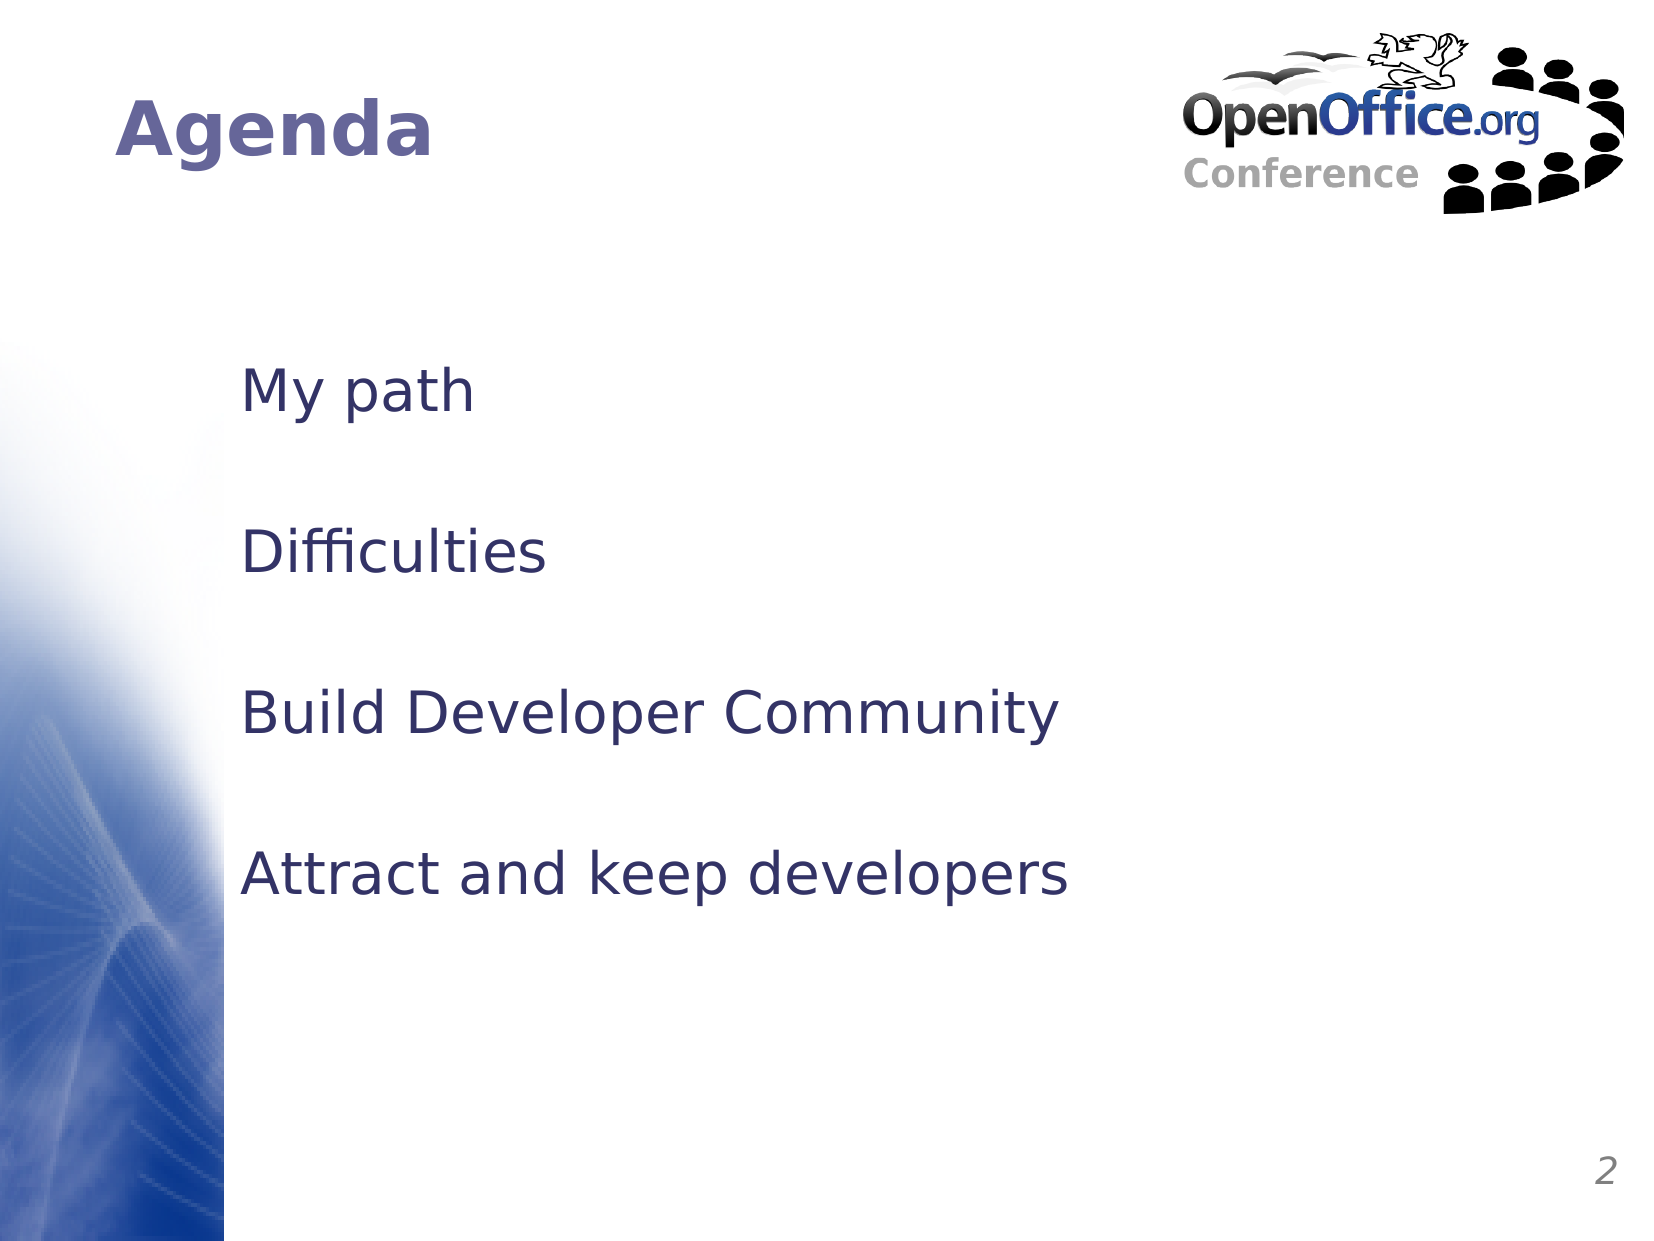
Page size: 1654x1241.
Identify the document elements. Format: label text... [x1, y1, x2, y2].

title Agenda [26, 72, 989, 186]
list My path Difficulties Build Developer Community Attract and keep developers [223, 357, 1619, 1133]
picture [0, 0, 224, 1241]
picture [1183, 33, 1624, 214]
